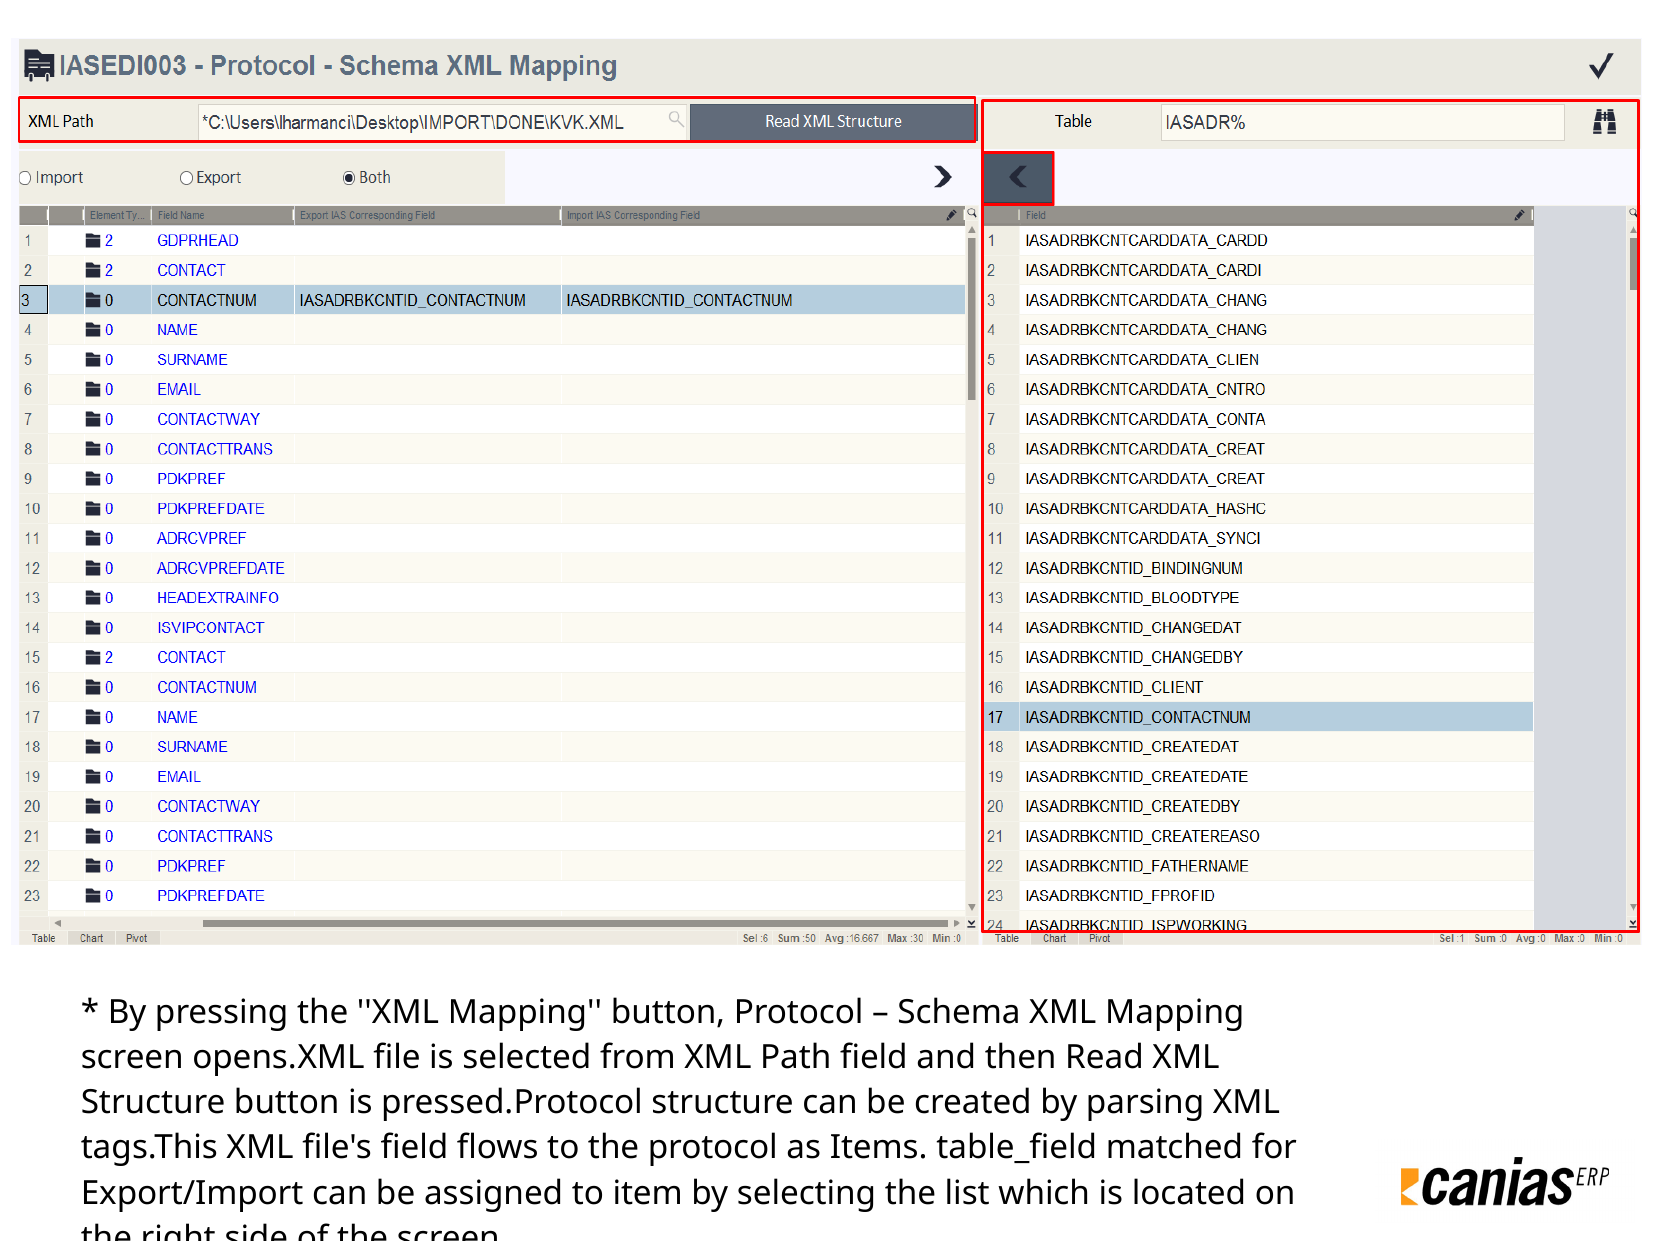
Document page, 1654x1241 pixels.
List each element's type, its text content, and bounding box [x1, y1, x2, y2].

picture [11, 38, 1642, 945]
text_box * By pressing the ''XML Mapping'' button, Protocol – Schema XML Mapping screen opens.XML file is selected from XML Path field and then Read XML Structure button is pressed.Protocol structure can be created by parsing XML tags.This XML file's field flows to the protocol as Items. table_field matched for Export/Import can be assigned to item by selecting the list which is located on the right side of the screen. * Data can be manipulated by writing before/after codes for the protocol. [66, 980, 1358, 1224]
picture [1375, 1139, 1635, 1223]
